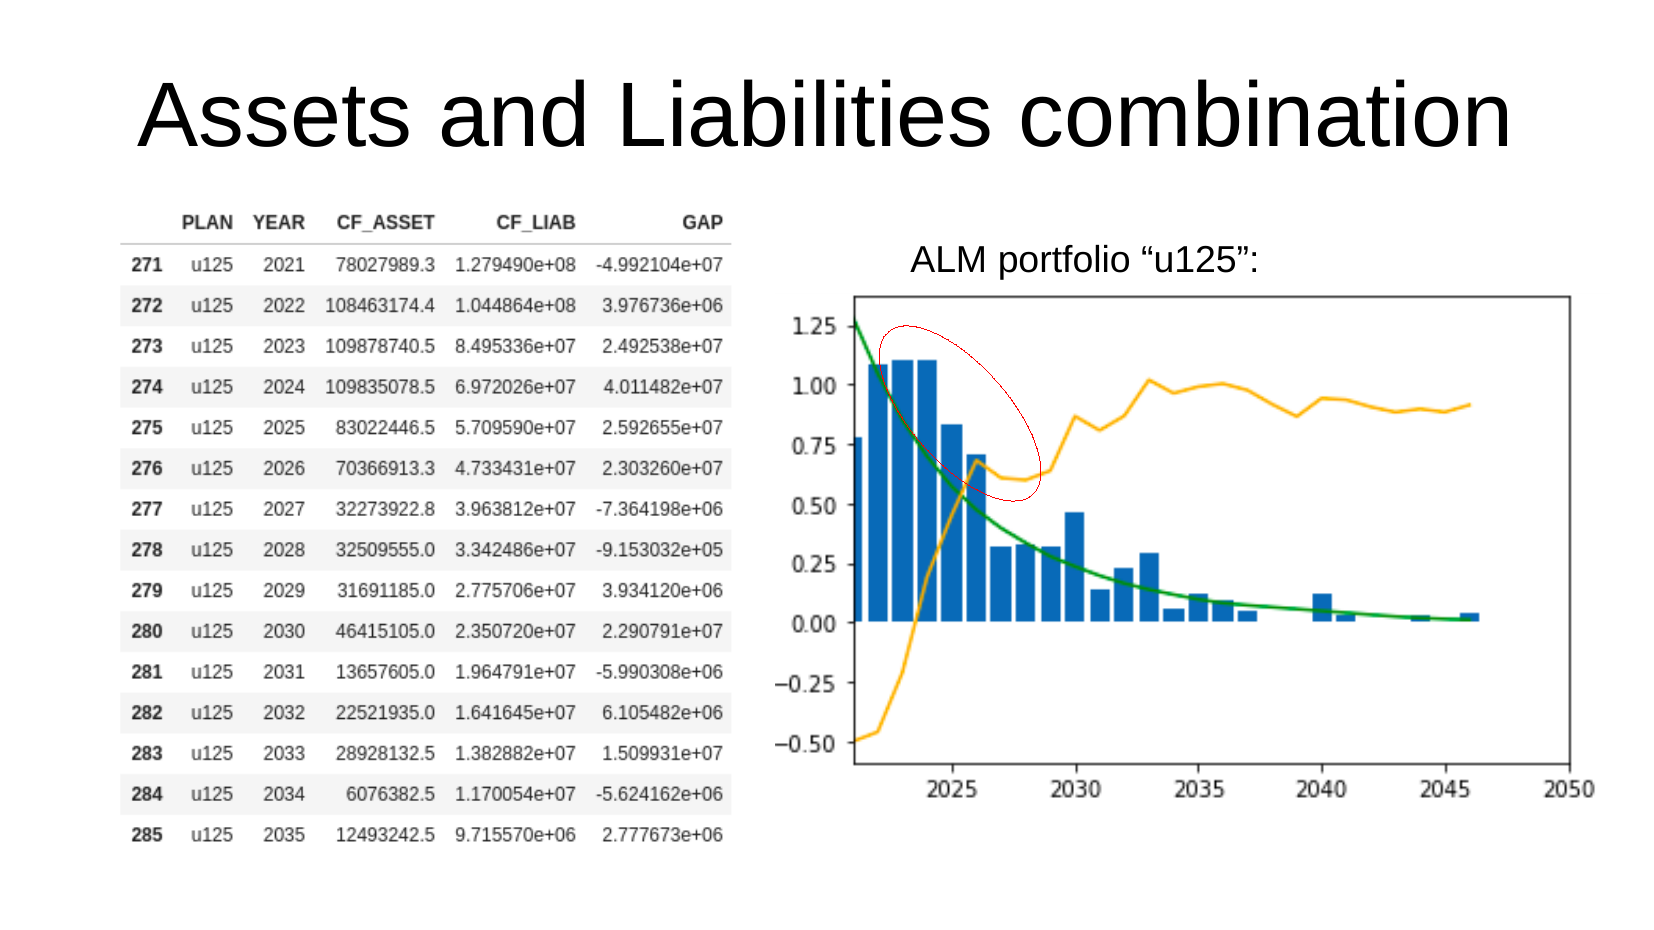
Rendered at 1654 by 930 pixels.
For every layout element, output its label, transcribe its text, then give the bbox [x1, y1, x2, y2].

text_box ALM portfolio “u125”: [895, 230, 1624, 372]
text_box [879, 327, 1041, 502]
picture [775, 292, 1610, 815]
picture [120, 209, 732, 849]
title Assets and Liabilities combination [82, 37, 1571, 193]
